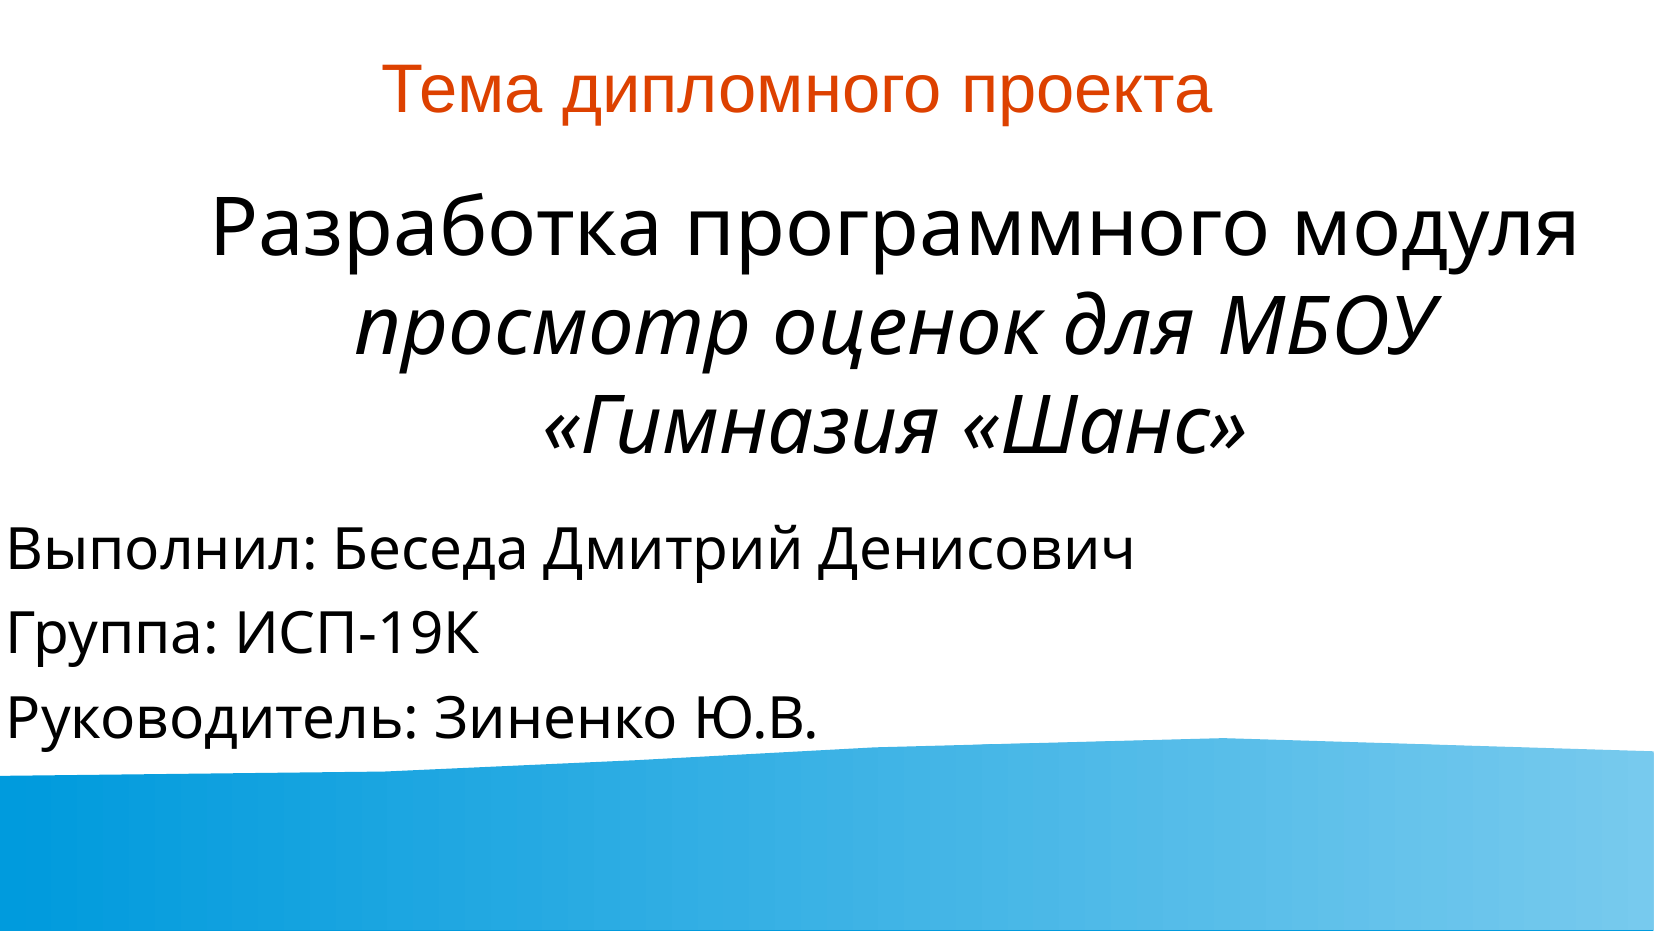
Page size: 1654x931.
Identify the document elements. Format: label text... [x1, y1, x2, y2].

title Тема дипломного проекта [59, 0, 1536, 178]
subtitle Выполнил: Беседа Дмитрий Денисович Группа: ИСП-19К Руководитель: Зиненко Ю.В. [0, 501, 1506, 768]
text_box Разработка программного модуля просмотр оценок для МБОУ «Гимназия «Шанс» [167, 168, 1625, 562]
